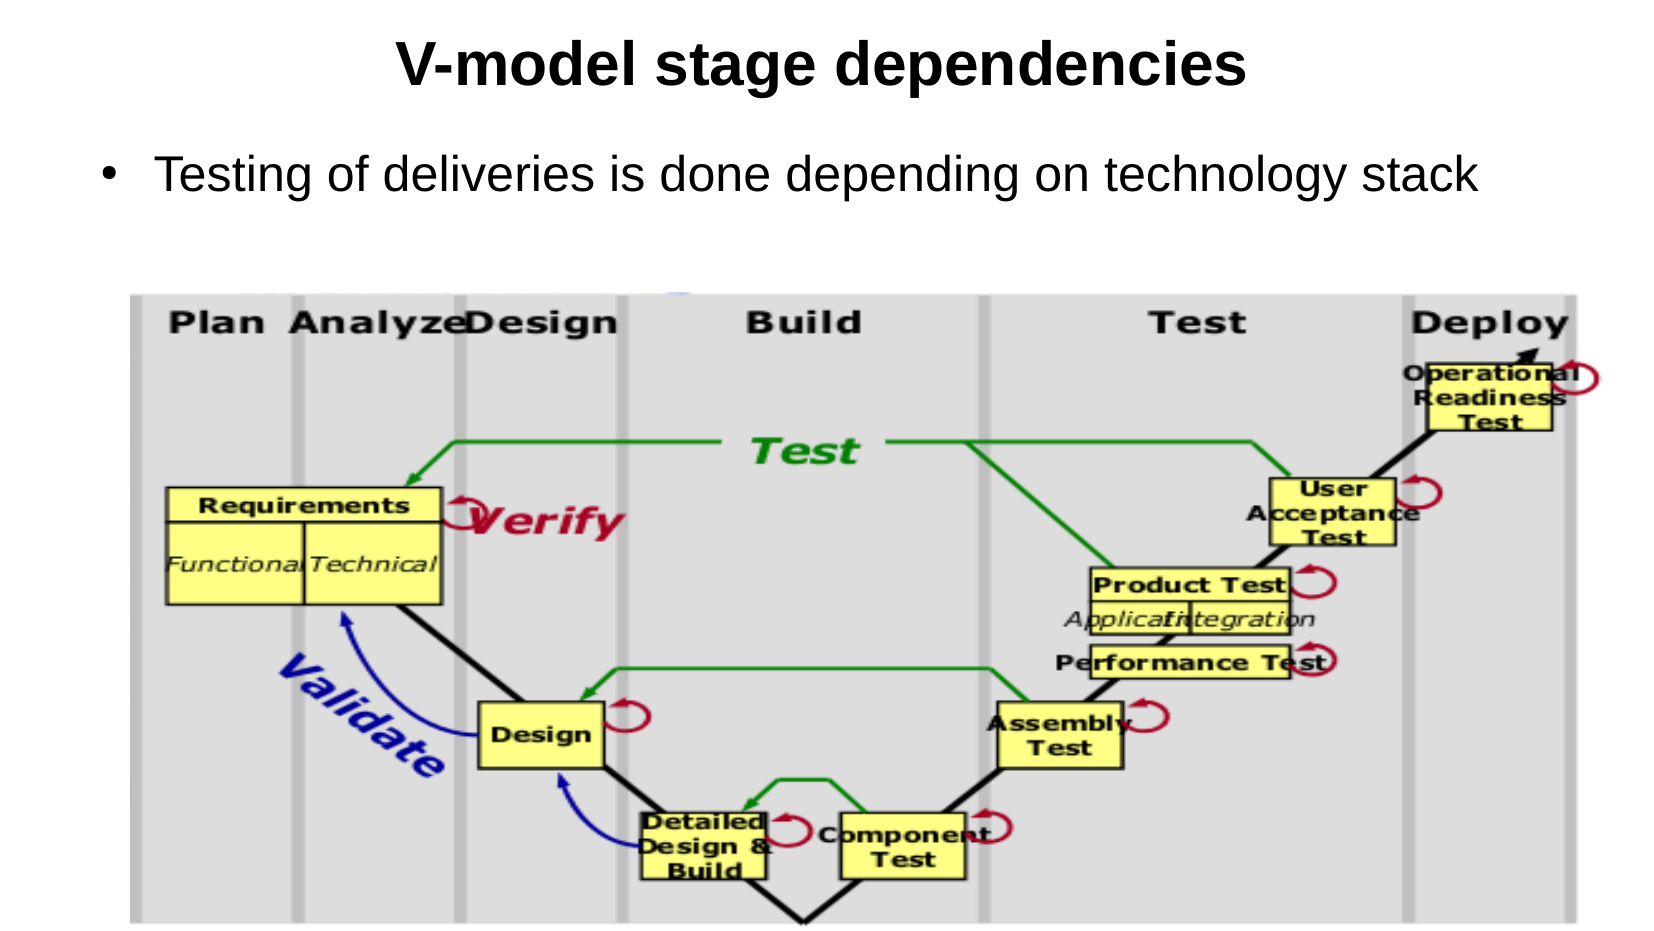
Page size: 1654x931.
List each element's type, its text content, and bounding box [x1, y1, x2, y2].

list Testing of deliveries is done depending on technology stack [82, 146, 1538, 281]
title V-model stage dependencies [78, 9, 1567, 119]
picture [130, 292, 1602, 928]
